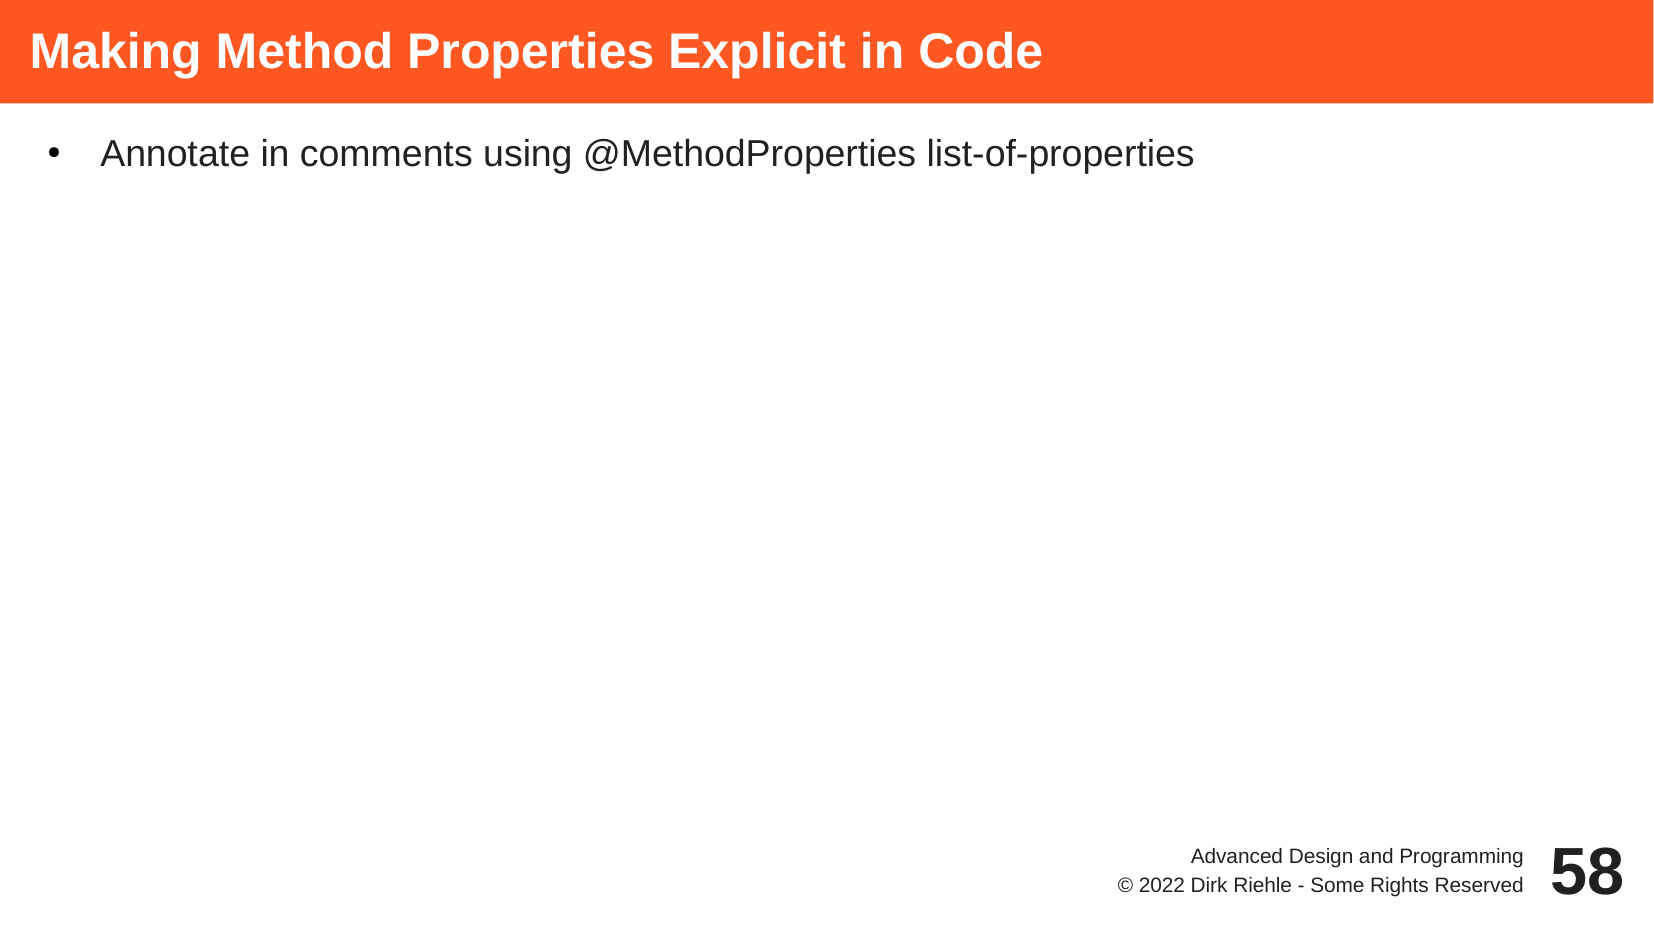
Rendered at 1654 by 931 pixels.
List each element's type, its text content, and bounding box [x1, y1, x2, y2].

title Making Method Properties Explicit in Code [0, 0, 1654, 104]
list Annotate in comments using @MethodProperties list-of-properties [29, 132, 1625, 813]
